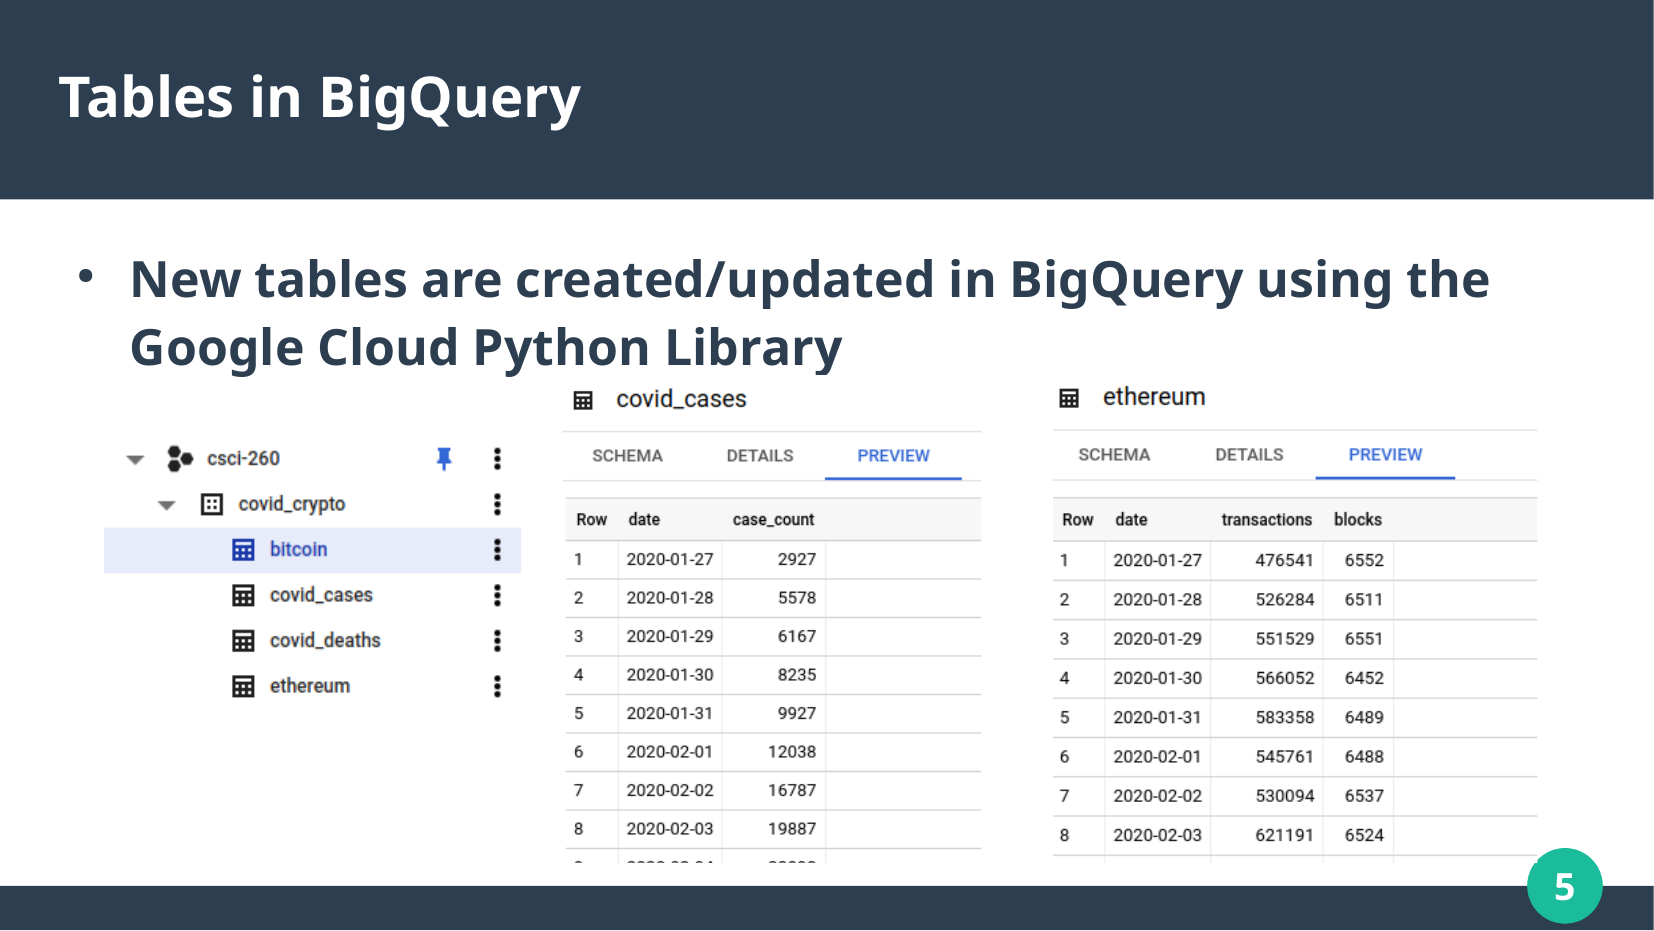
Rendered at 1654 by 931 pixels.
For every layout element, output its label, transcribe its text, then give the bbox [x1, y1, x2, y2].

list New tables are created/updated in BigQuery using the Google Cloud Python Library [59, 243, 1595, 413]
picture [104, 412, 526, 718]
picture [562, 375, 982, 863]
title Tables in BigQuery [59, 37, 1595, 155]
picture [1053, 375, 1538, 863]
